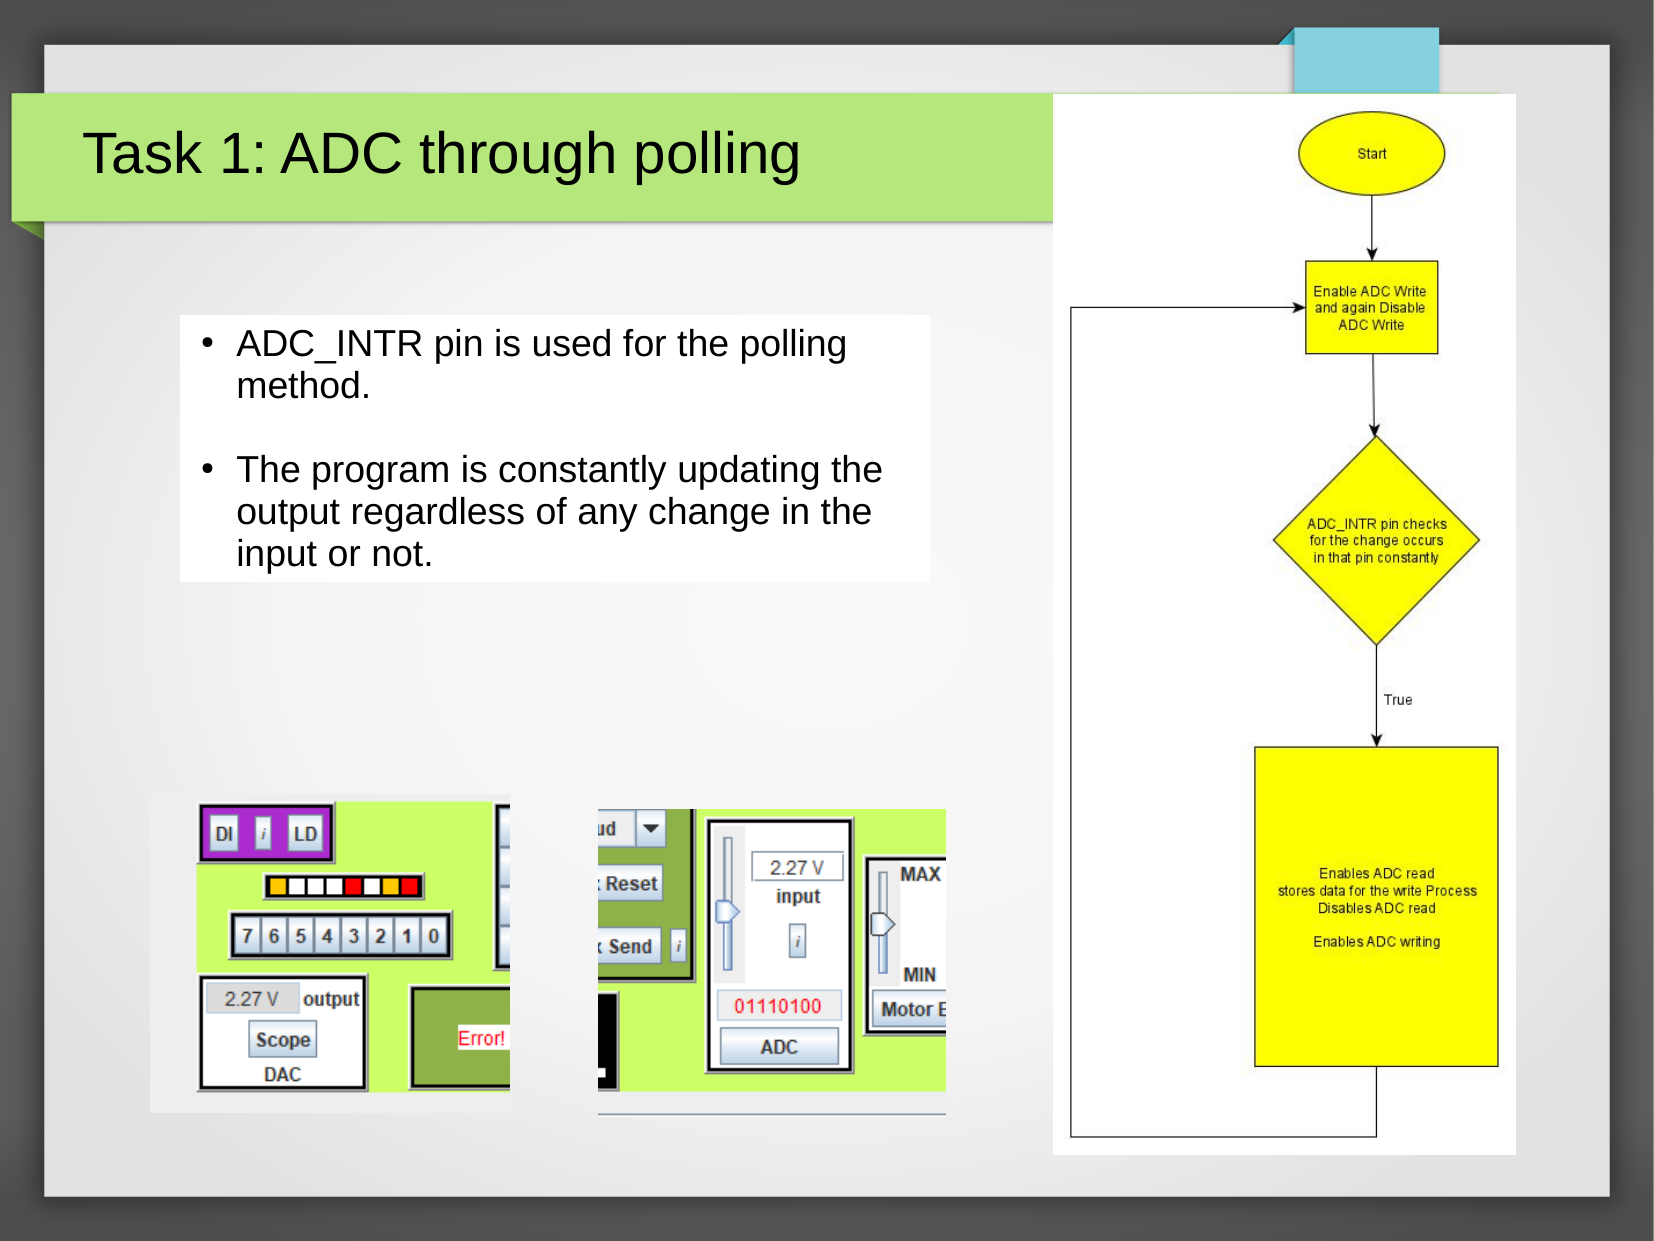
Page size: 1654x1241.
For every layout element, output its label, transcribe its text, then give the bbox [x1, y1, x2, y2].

text_box ADC_INTR pin is used for the polling method. The program is constantly updating the output regardless of any change in the input or not. [180, 315, 931, 582]
picture [0, 0, 1654, 1241]
title Task 1: ADC through polling [82, 94, 1053, 213]
